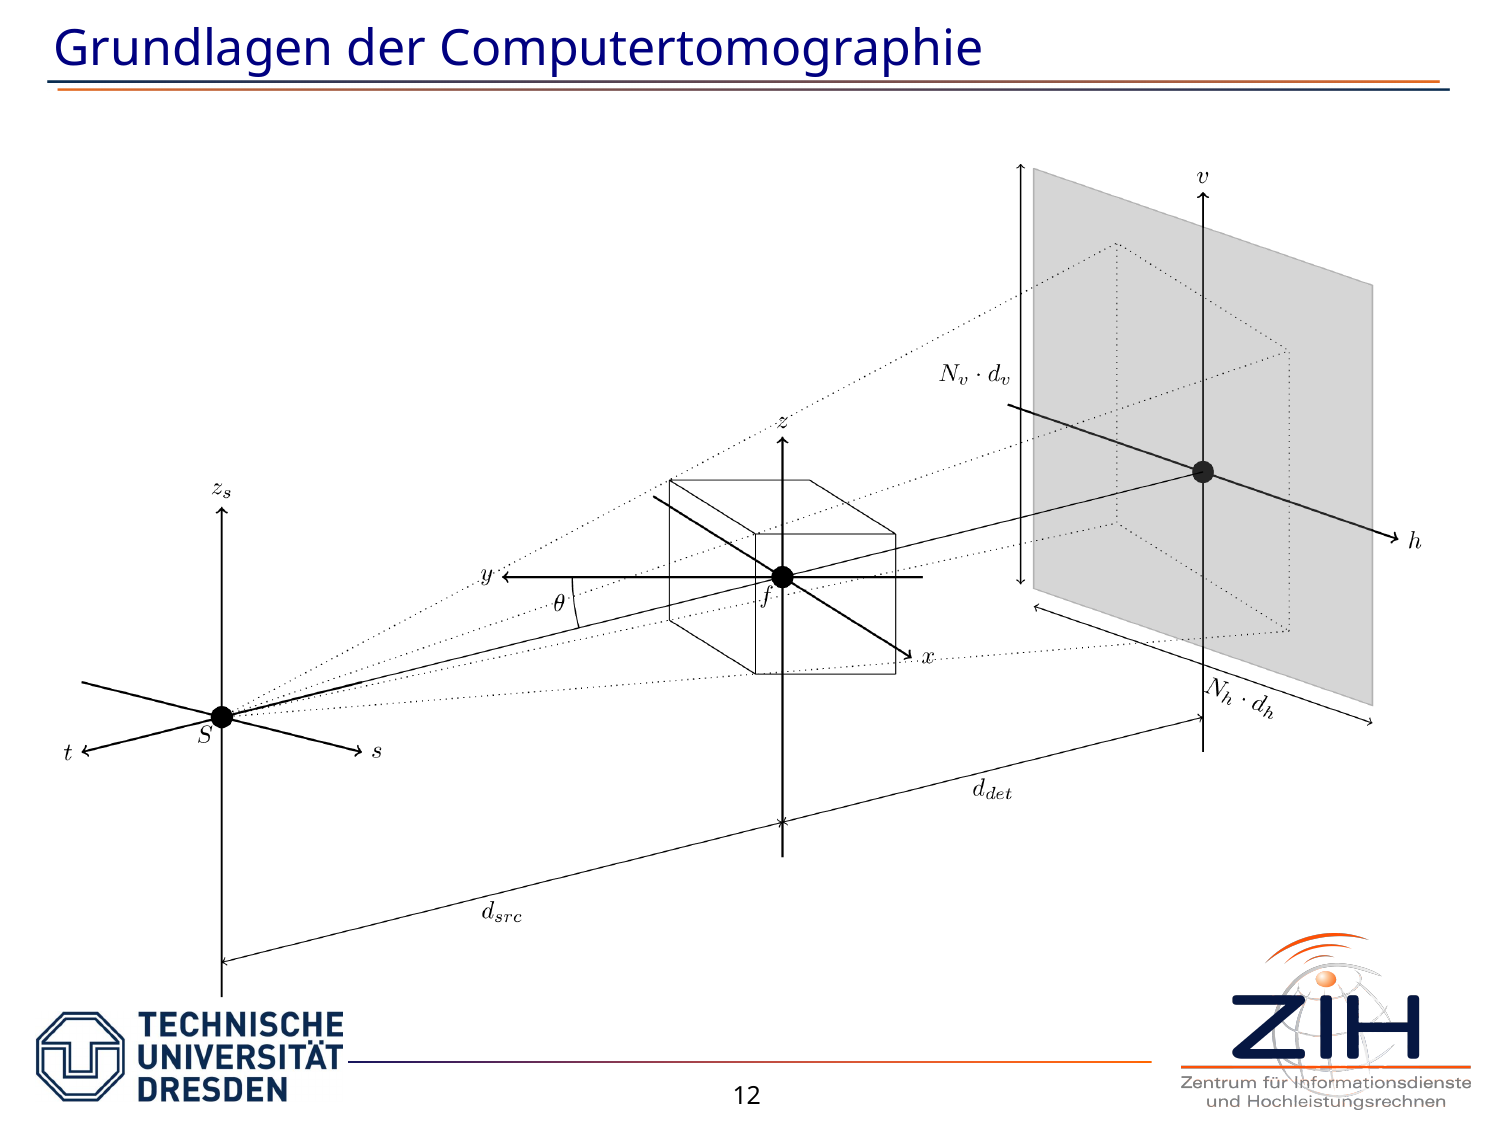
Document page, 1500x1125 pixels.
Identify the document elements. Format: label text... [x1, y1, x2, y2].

picture [55, 163, 1471, 1110]
picture [47, 80, 1450, 91]
title Grundlagen der Computertomographie [53, 12, 1453, 81]
picture [35, 1011, 343, 1102]
